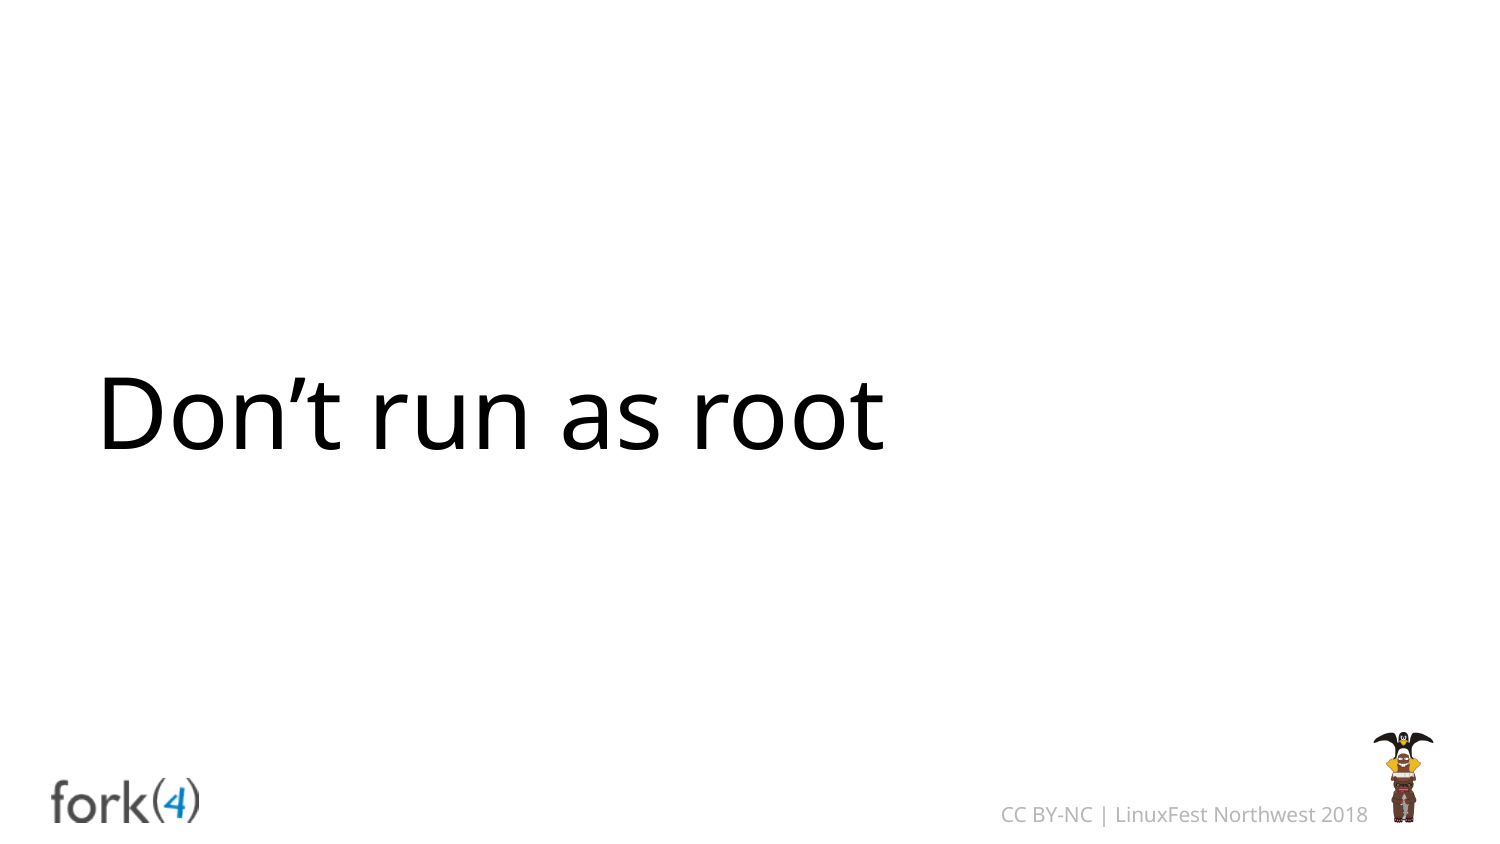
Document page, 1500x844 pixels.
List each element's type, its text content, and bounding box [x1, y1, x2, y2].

picture [1358, 732, 1449, 823]
title Don’t run as root [80, 73, 1125, 745]
picture [51, 778, 199, 823]
